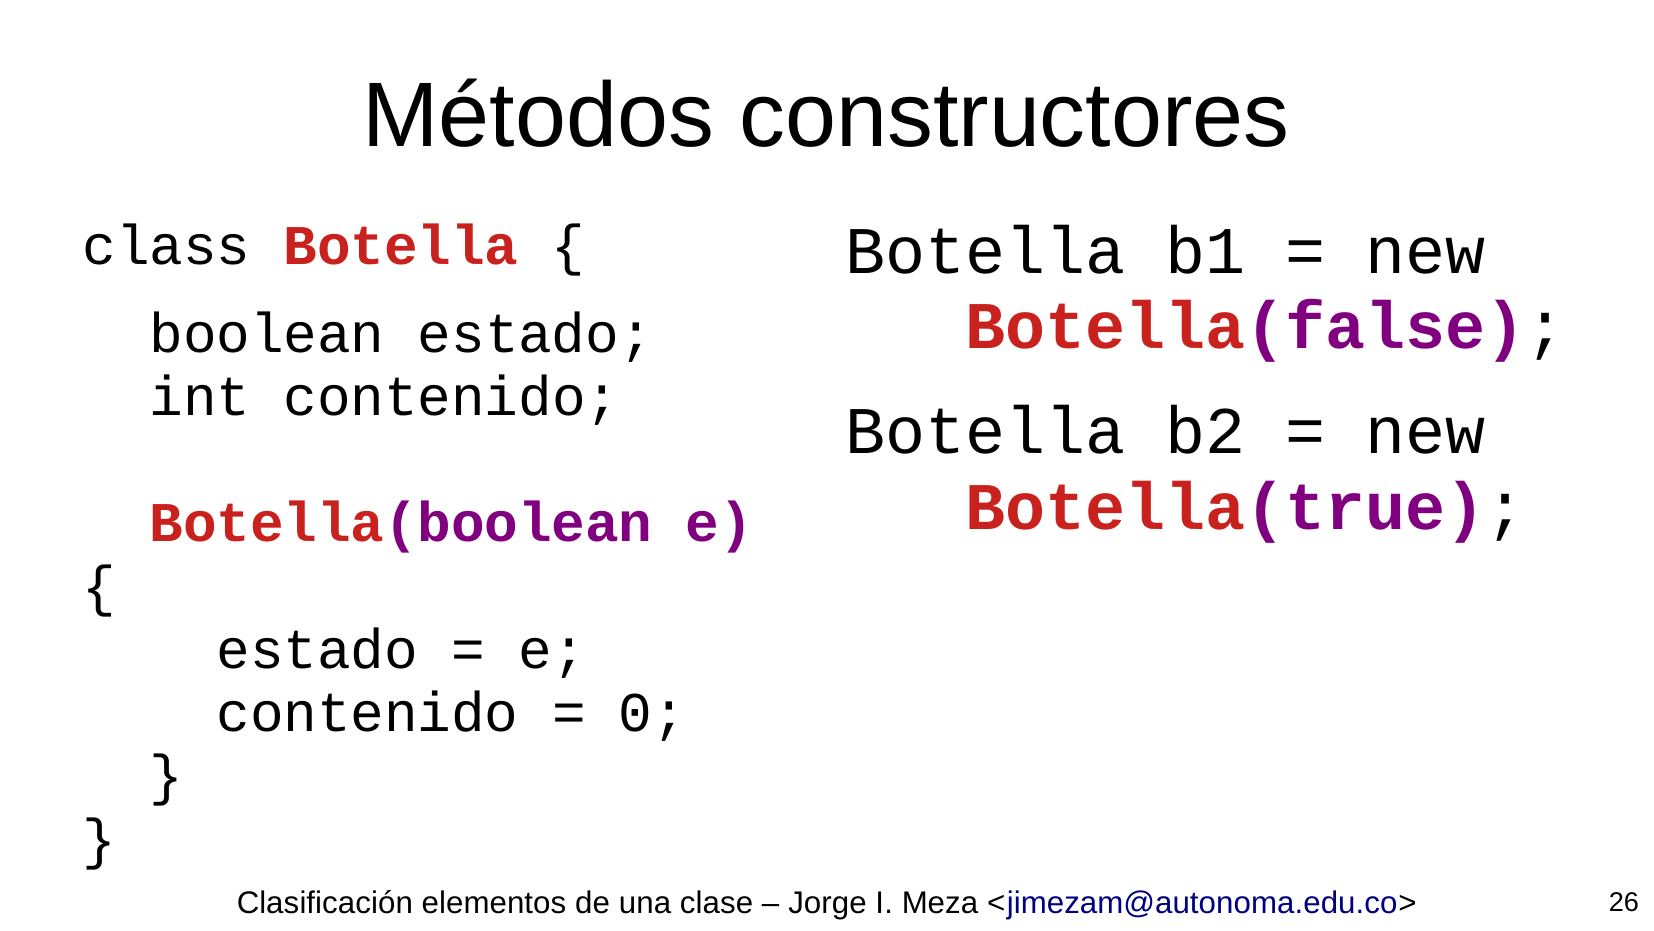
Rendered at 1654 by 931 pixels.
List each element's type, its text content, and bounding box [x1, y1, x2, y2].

title Métodos constructores [82, 37, 1571, 193]
list class Botella { boolean estado; int contenido; Botella(boolean e) { estado = e; contenido = 0; } } [82, 217, 809, 879]
list Botella b1 = new Botella(false); Botella b2 = new Botella(true); [845, 217, 1572, 879]
